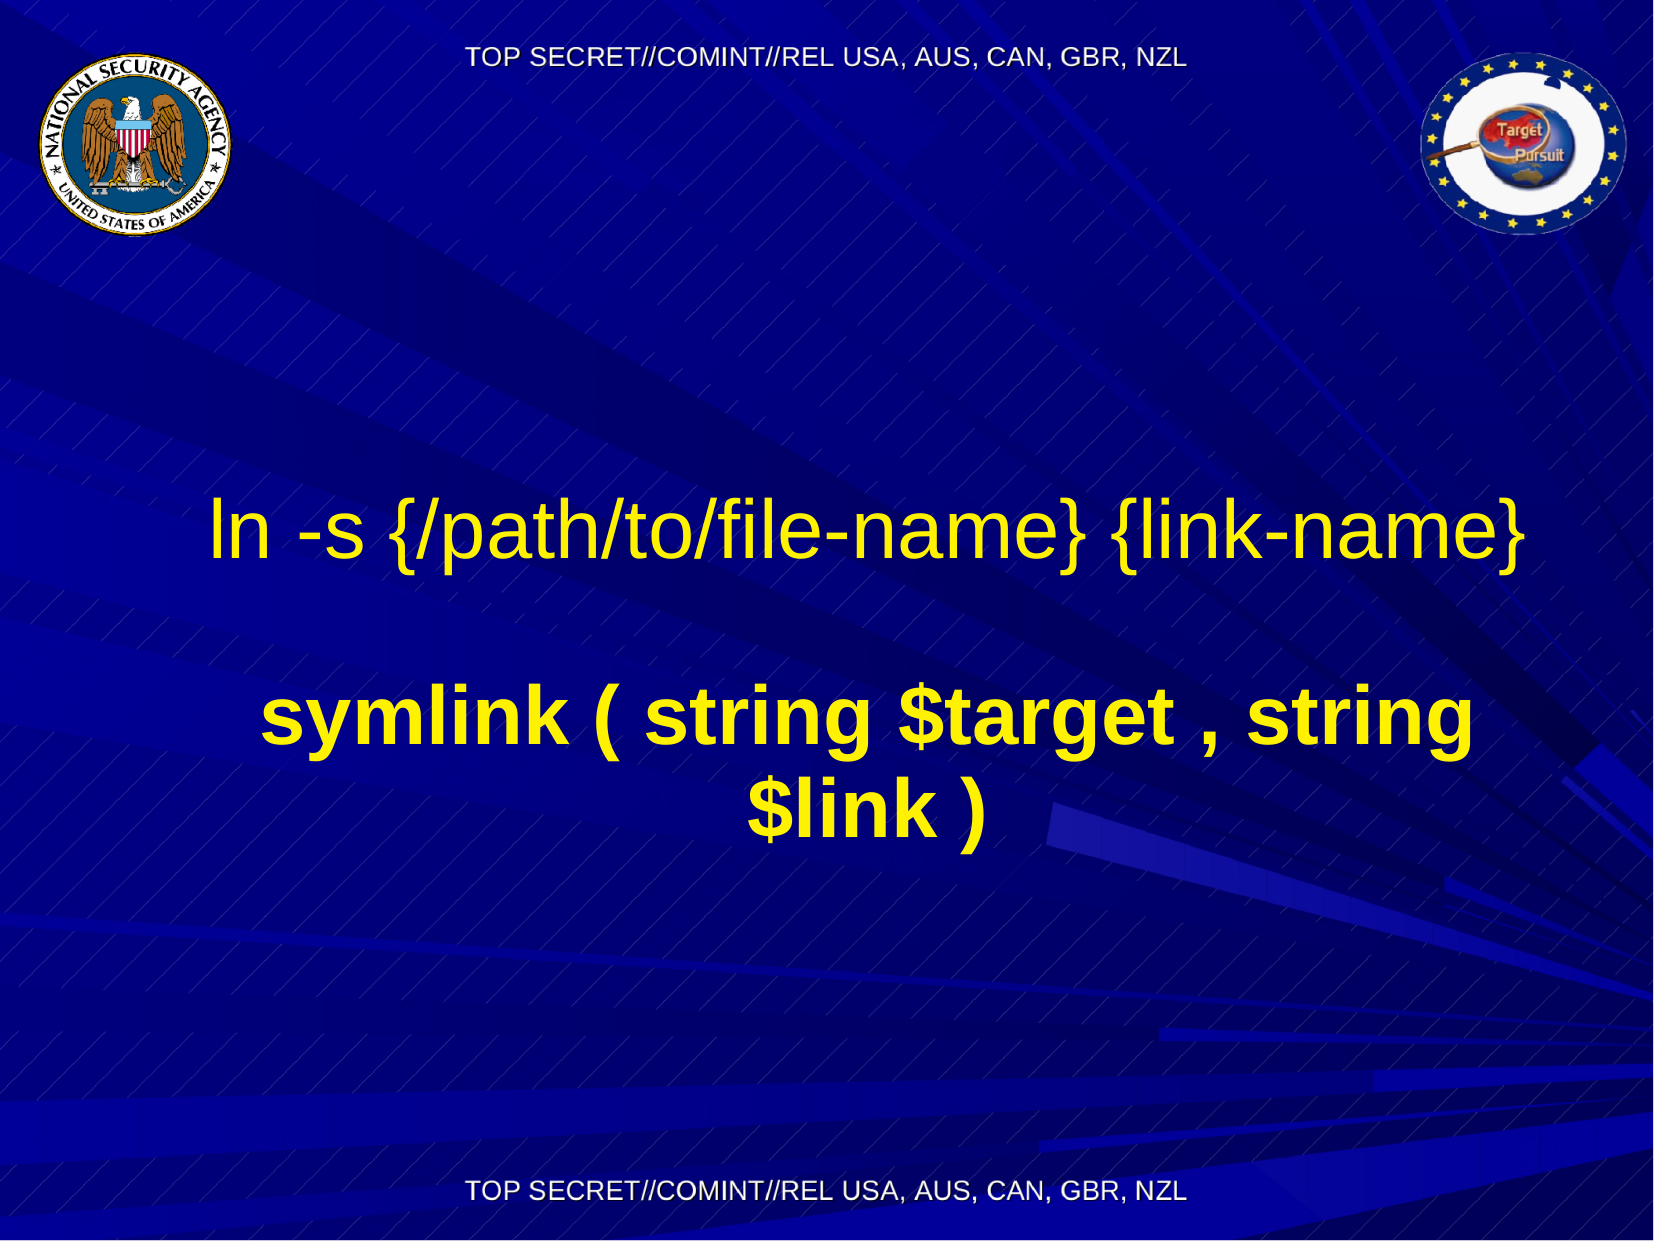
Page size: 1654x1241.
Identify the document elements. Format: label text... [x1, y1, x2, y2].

text_box ln -s {/path/to/file-name} {link-name} symlink ( string $target , string $link ) [141, 476, 1595, 957]
picture [0, 0, 1654, 1241]
